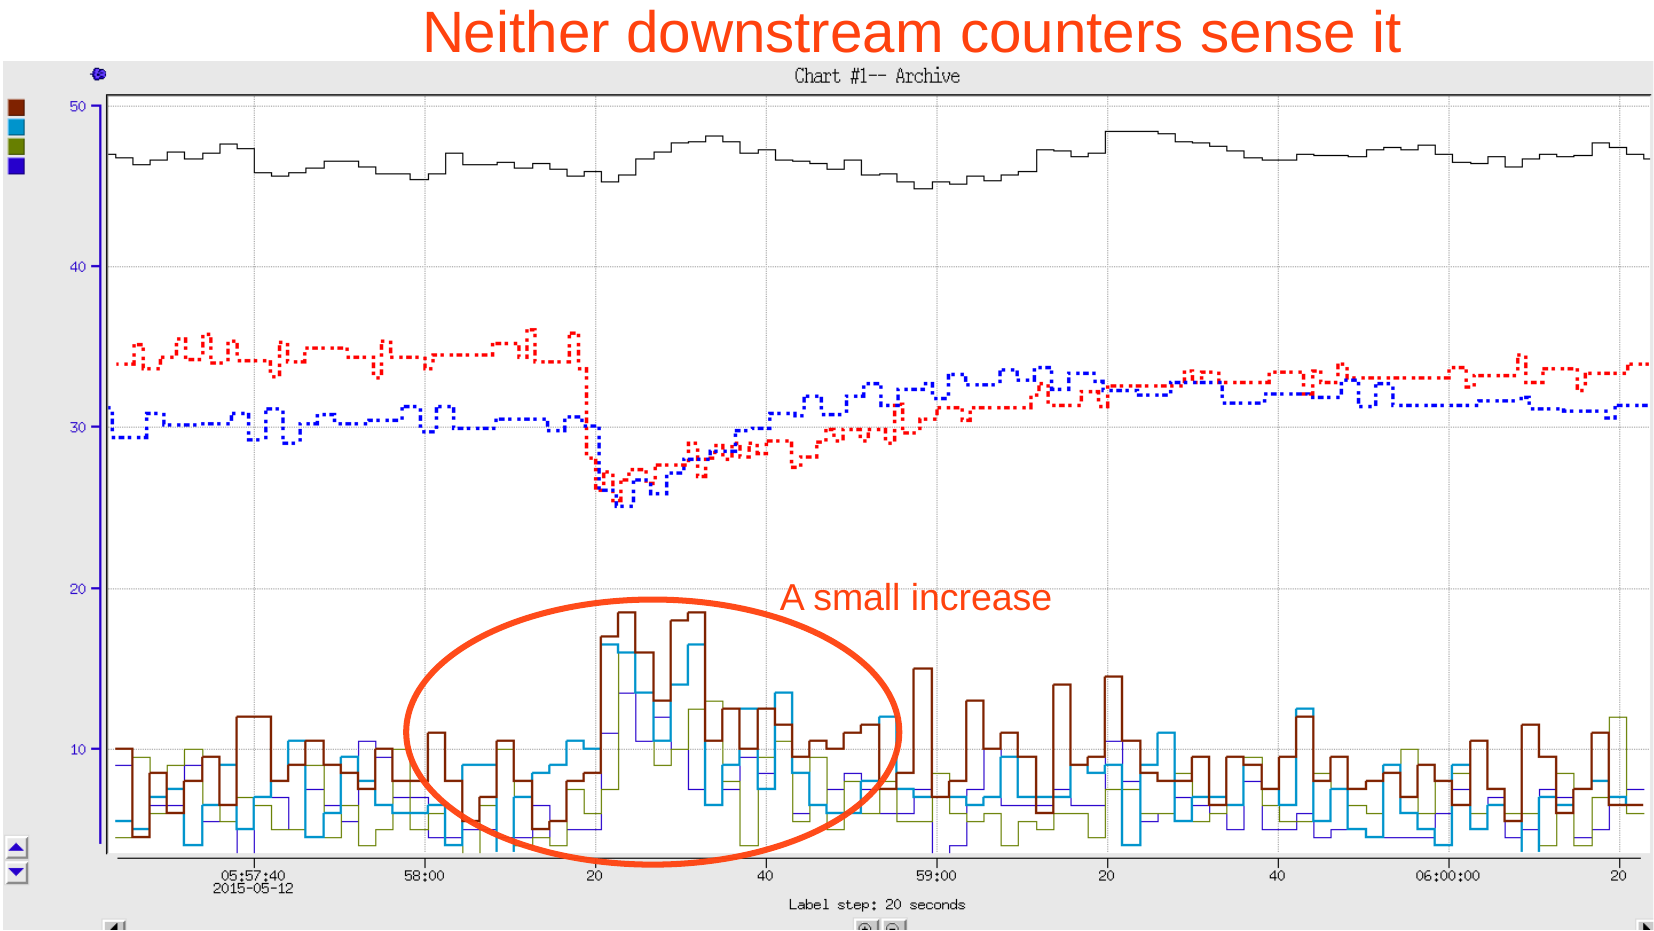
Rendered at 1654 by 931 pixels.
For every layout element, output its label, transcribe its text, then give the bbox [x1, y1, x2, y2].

text_box Neither downstream counters sense it [407, 0, 1418, 73]
picture [3, 61, 1654, 930]
text_box A small increase [765, 569, 1067, 627]
